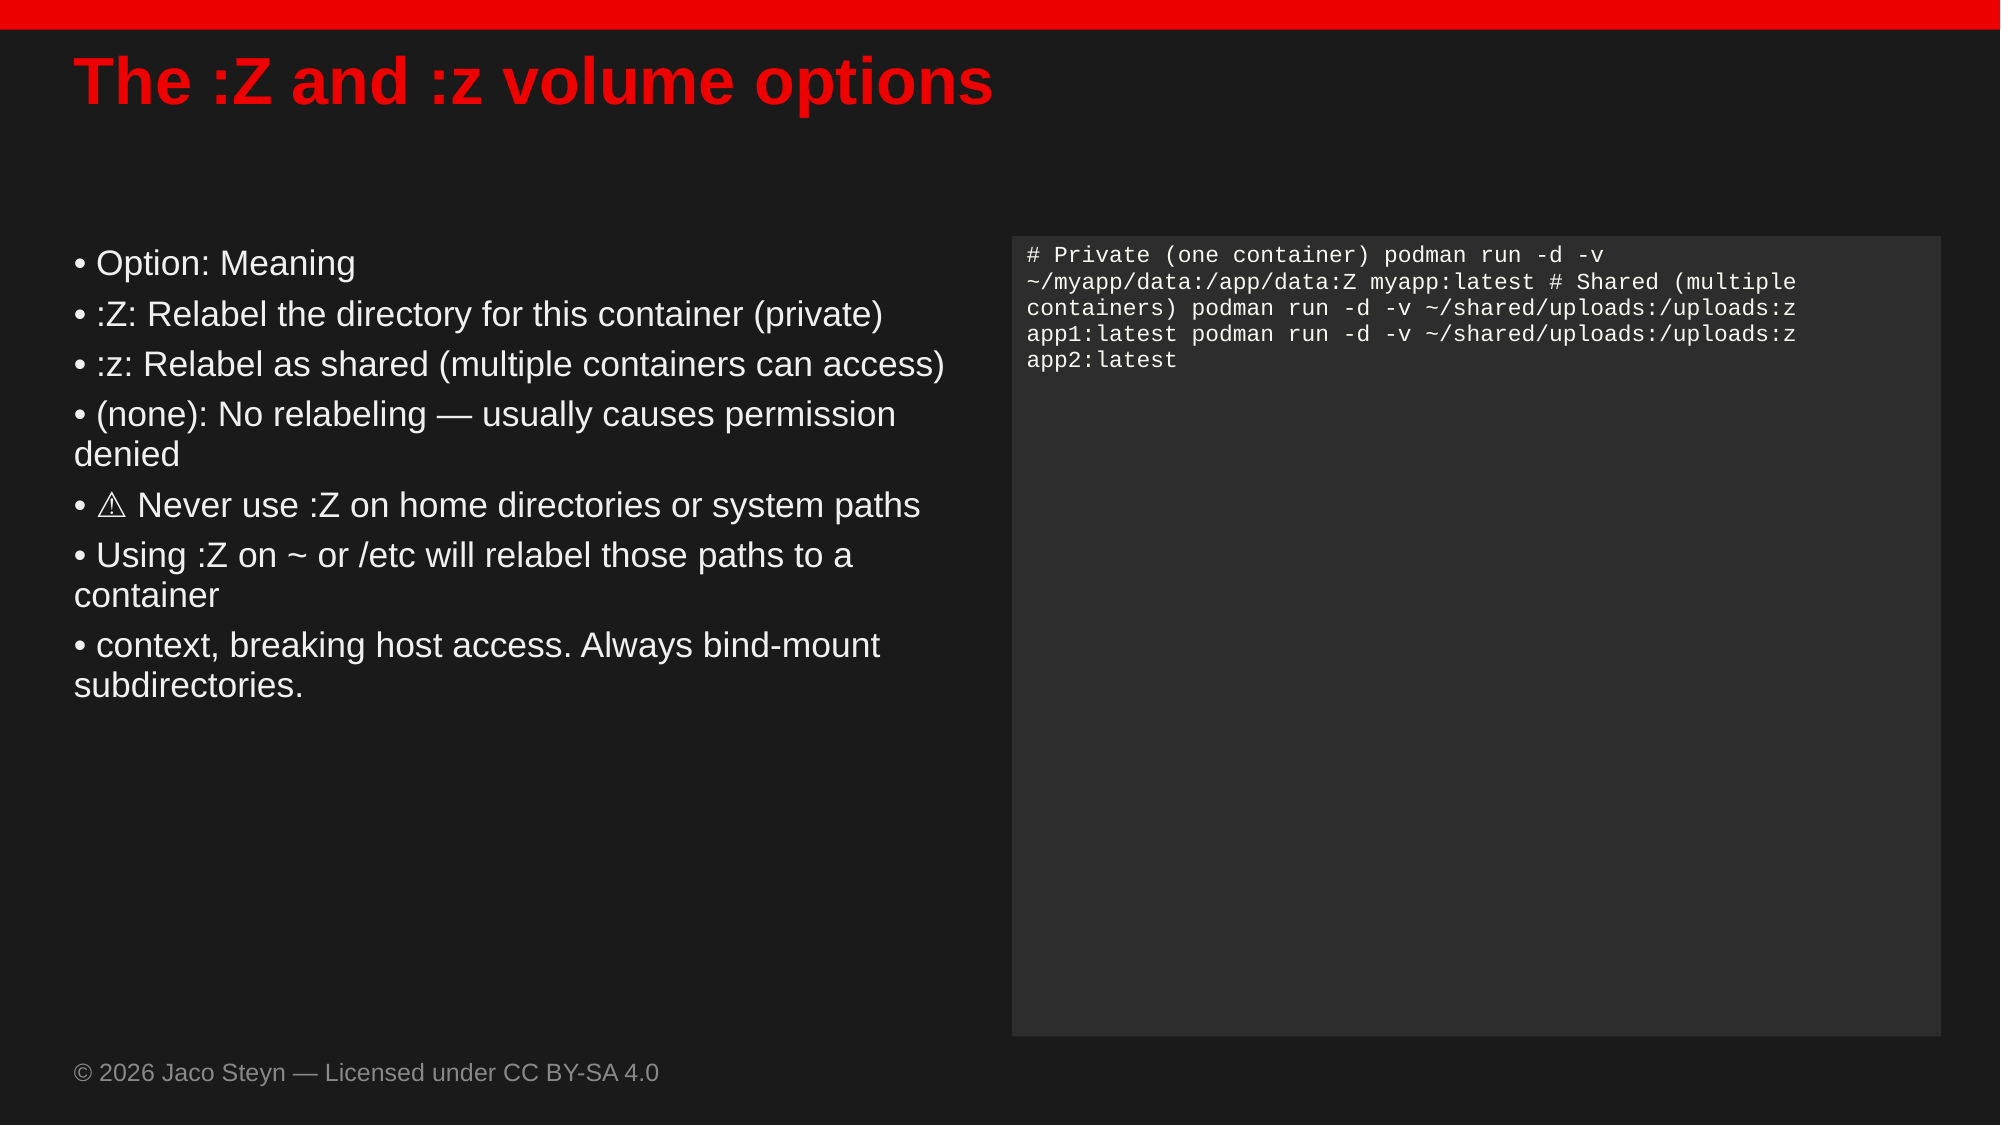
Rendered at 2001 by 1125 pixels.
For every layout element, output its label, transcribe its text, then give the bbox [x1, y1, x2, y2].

text_box • Option: Meaning • :Z: Relabel the directory for this container (private) • :z: Relabel as shared (multiple containers can access) • (none): No relabeling — usually causes permission denied • ⚠️ Never use :Z on home directories or system paths • Using :Z on ~ or /etc will relabel those paths to a container • context, breaking host access. Always bind-mount subdirectories. [59, 236, 989, 1037]
text_box © 2026 Jaco Steyn — Licensed under CC BY-SA 4.0 [59, 1051, 1942, 1093]
text_box [0, 0, 2001, 30]
text_box # Private (one container) podman run -d -v ~/myapp/data:/app/data:Z myapp:latest # Shared (multiple containers) podman run -d -v ~/shared/uploads:/uploads:z app1:latest podman run -d -v ~/shared/uploads:/uploads:z app2:latest [1011, 236, 1942, 1037]
text_box The :Z and :z volume options [59, 36, 1942, 208]
